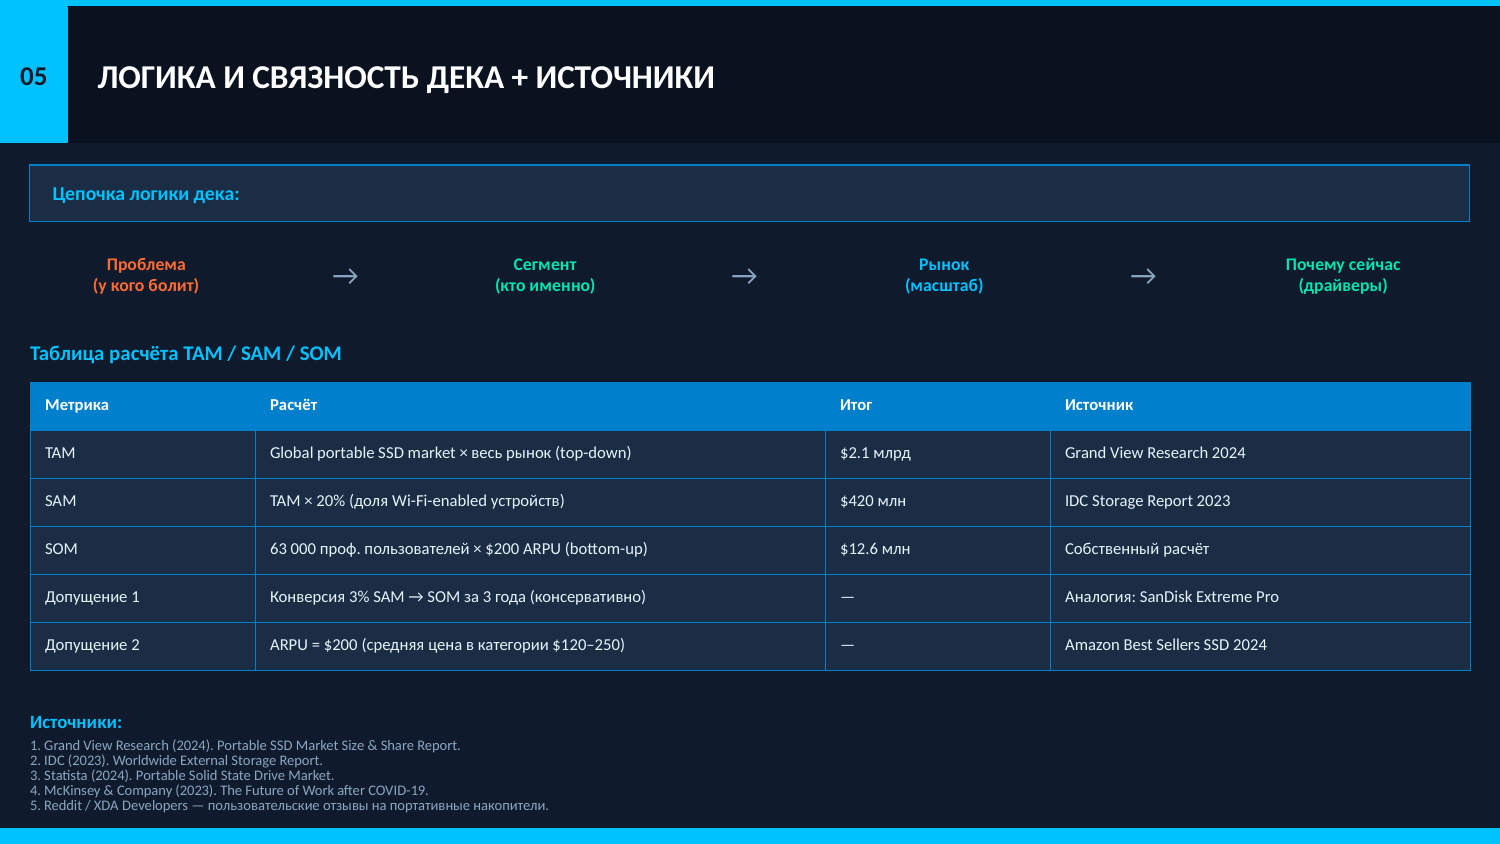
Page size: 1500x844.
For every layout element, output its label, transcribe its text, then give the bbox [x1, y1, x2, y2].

table_cell $2.1 млрд [826, 431, 1050, 478]
text_box → [651, 232, 839, 315]
text_box 2. IDC (2023). Worldwide External Storage Report. [29, 751, 1470, 766]
text_box 1. Grand View Research (2024). Portable SSD Market Size & Share Report. [29, 736, 1470, 751]
table_cell — [826, 623, 1050, 670]
text_box [0, 0, 1500, 143]
table_cell $12.6 млн [826, 527, 1050, 574]
table_cell — [826, 575, 1050, 622]
table_cell Конверсия 3% SAM → SOM за 3 года (консервативно) [256, 575, 825, 622]
text_box Рынок (масштаб) [850, 232, 1038, 315]
text_box 3. Statista (2024). Portable Solid State Drive Market. [29, 766, 1470, 781]
table_cell Amazon Best Sellers SSD 2024 [1051, 623, 1470, 670]
text_box Таблица расчёта TAM / SAM / SOM [29, 329, 930, 375]
table_cell Допущение 1 [31, 575, 255, 622]
text_box → [251, 232, 440, 315]
text_box ЛОГИКА И СВЯЗНОСТЬ ДЕКА + ИСТОЧНИКИ [97, 7, 1463, 143]
table_cell Допущение 2 [31, 623, 255, 670]
text_box Проблема (у кого болит) [52, 232, 240, 315]
table_header Источник [1051, 383, 1470, 430]
table_header Расчёт [256, 383, 825, 430]
table_cell Grand View Research 2024 [1051, 431, 1470, 478]
text_box [0, 828, 1500, 844]
text_box 05 [0, 7, 68, 143]
table_cell SAM [31, 479, 255, 526]
text_box → [1050, 232, 1238, 315]
text_box 5. Reddit / XDA Developers — пользовательские отзывы на портативные накопители. [29, 796, 1470, 812]
text_box 4. McKinsey & Company (2023). The Future of Work after COVID-19. [29, 781, 1470, 796]
text_box Сегмент (кто именно) [451, 232, 639, 315]
table_cell Аналогия: SanDisk Extreme Pro [1051, 575, 1470, 622]
text_box Источники: [29, 702, 255, 736]
table_cell TAM [31, 431, 255, 478]
table_cell IDC Storage Report 2023 [1051, 479, 1470, 526]
text_box Цепочка логики дека: [52, 171, 398, 213]
table_cell 63 000 проф. пользователей × $200 ARPU (bottom-up) [256, 527, 825, 574]
table_cell ARPU = $200 (средняя цена в категории $120–250) [256, 623, 825, 670]
table_cell SOM [31, 527, 255, 574]
table_cell Собственный расчёт [1051, 527, 1470, 574]
table_cell Global portable SSD market × весь рынок (top-down) [256, 431, 825, 478]
table_cell $420 млн [826, 479, 1050, 526]
table_header Итог [826, 383, 1050, 430]
text_box Почему сейчас (драйверы) [1249, 232, 1437, 315]
table_cell TAM × 20% (доля Wi-Fi-enabled устройств) [256, 479, 825, 526]
text_box [29, 165, 1470, 222]
table_header Метрика [31, 383, 255, 430]
